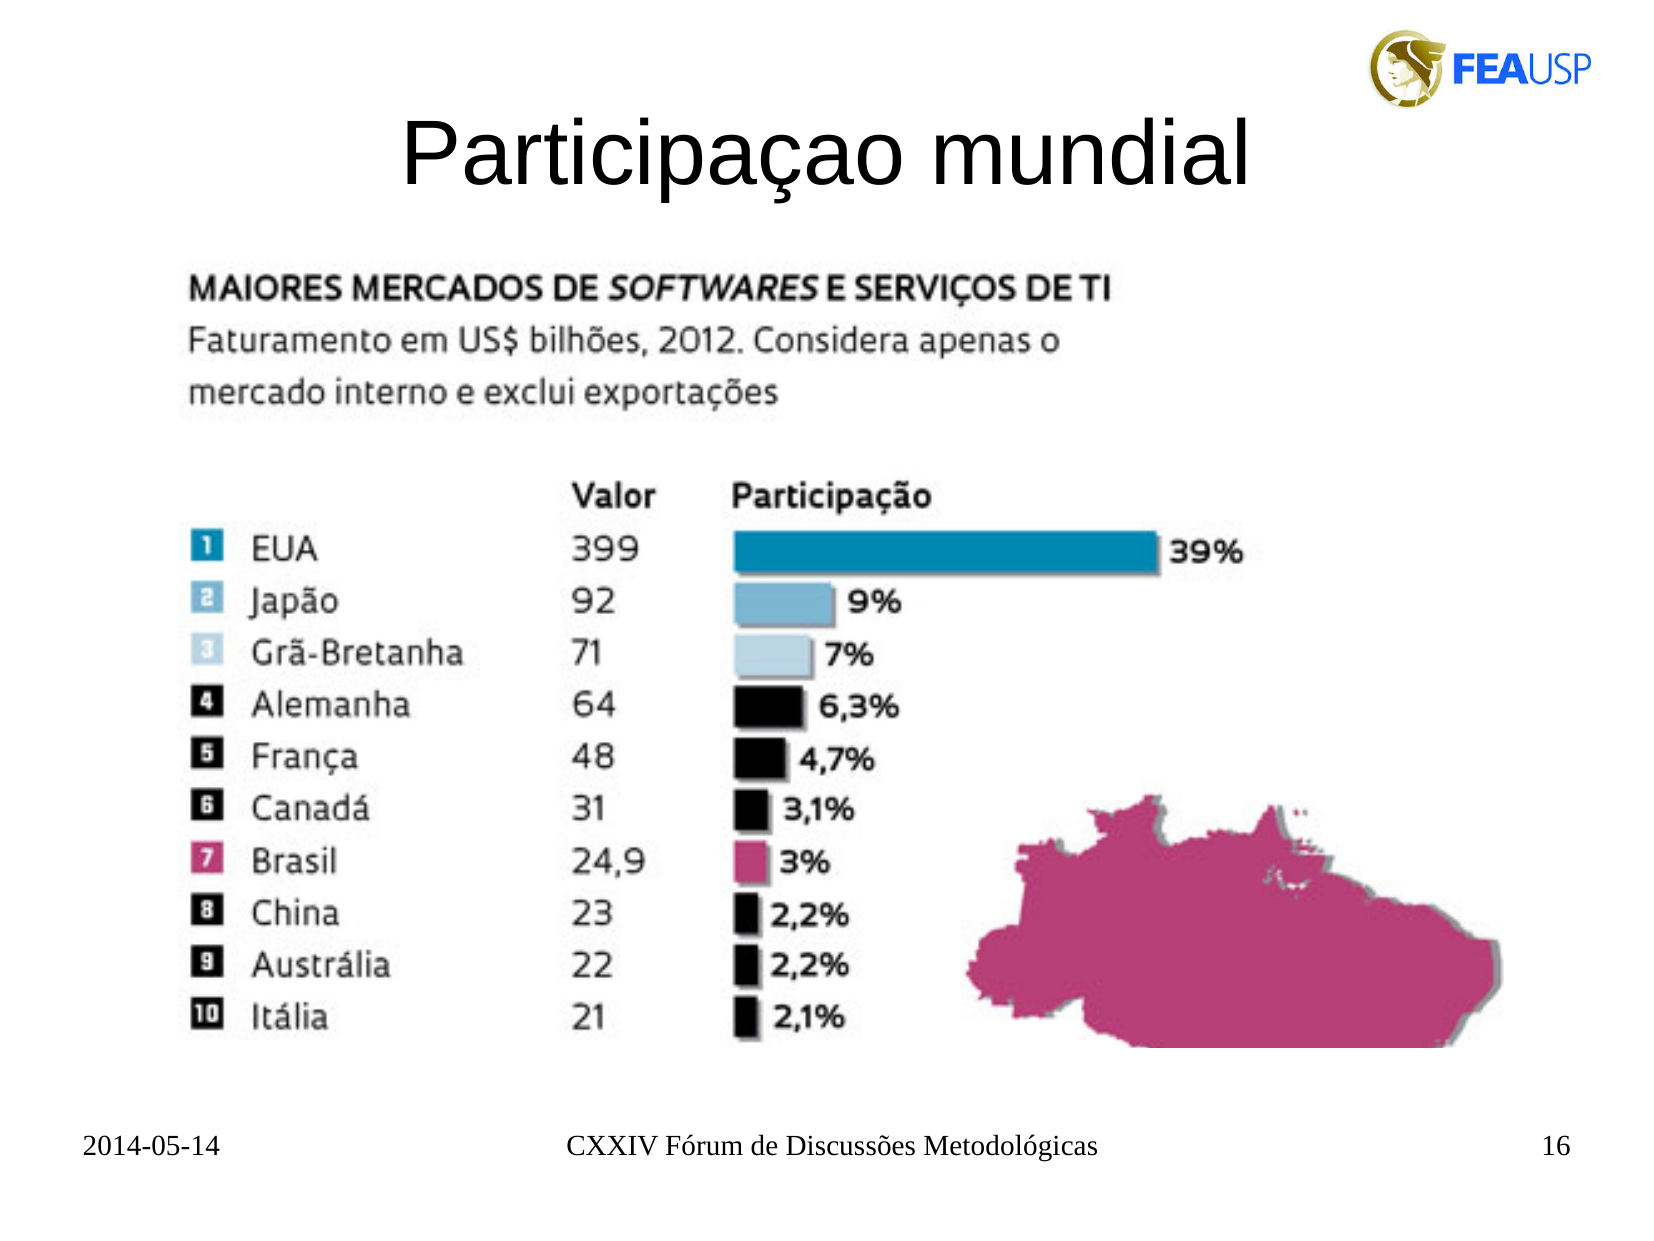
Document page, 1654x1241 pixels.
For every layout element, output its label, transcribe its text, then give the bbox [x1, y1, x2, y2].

title Participaçao mundial [82, 49, 1571, 257]
picture [1366, 29, 1591, 110]
picture [159, 210, 1509, 1048]
